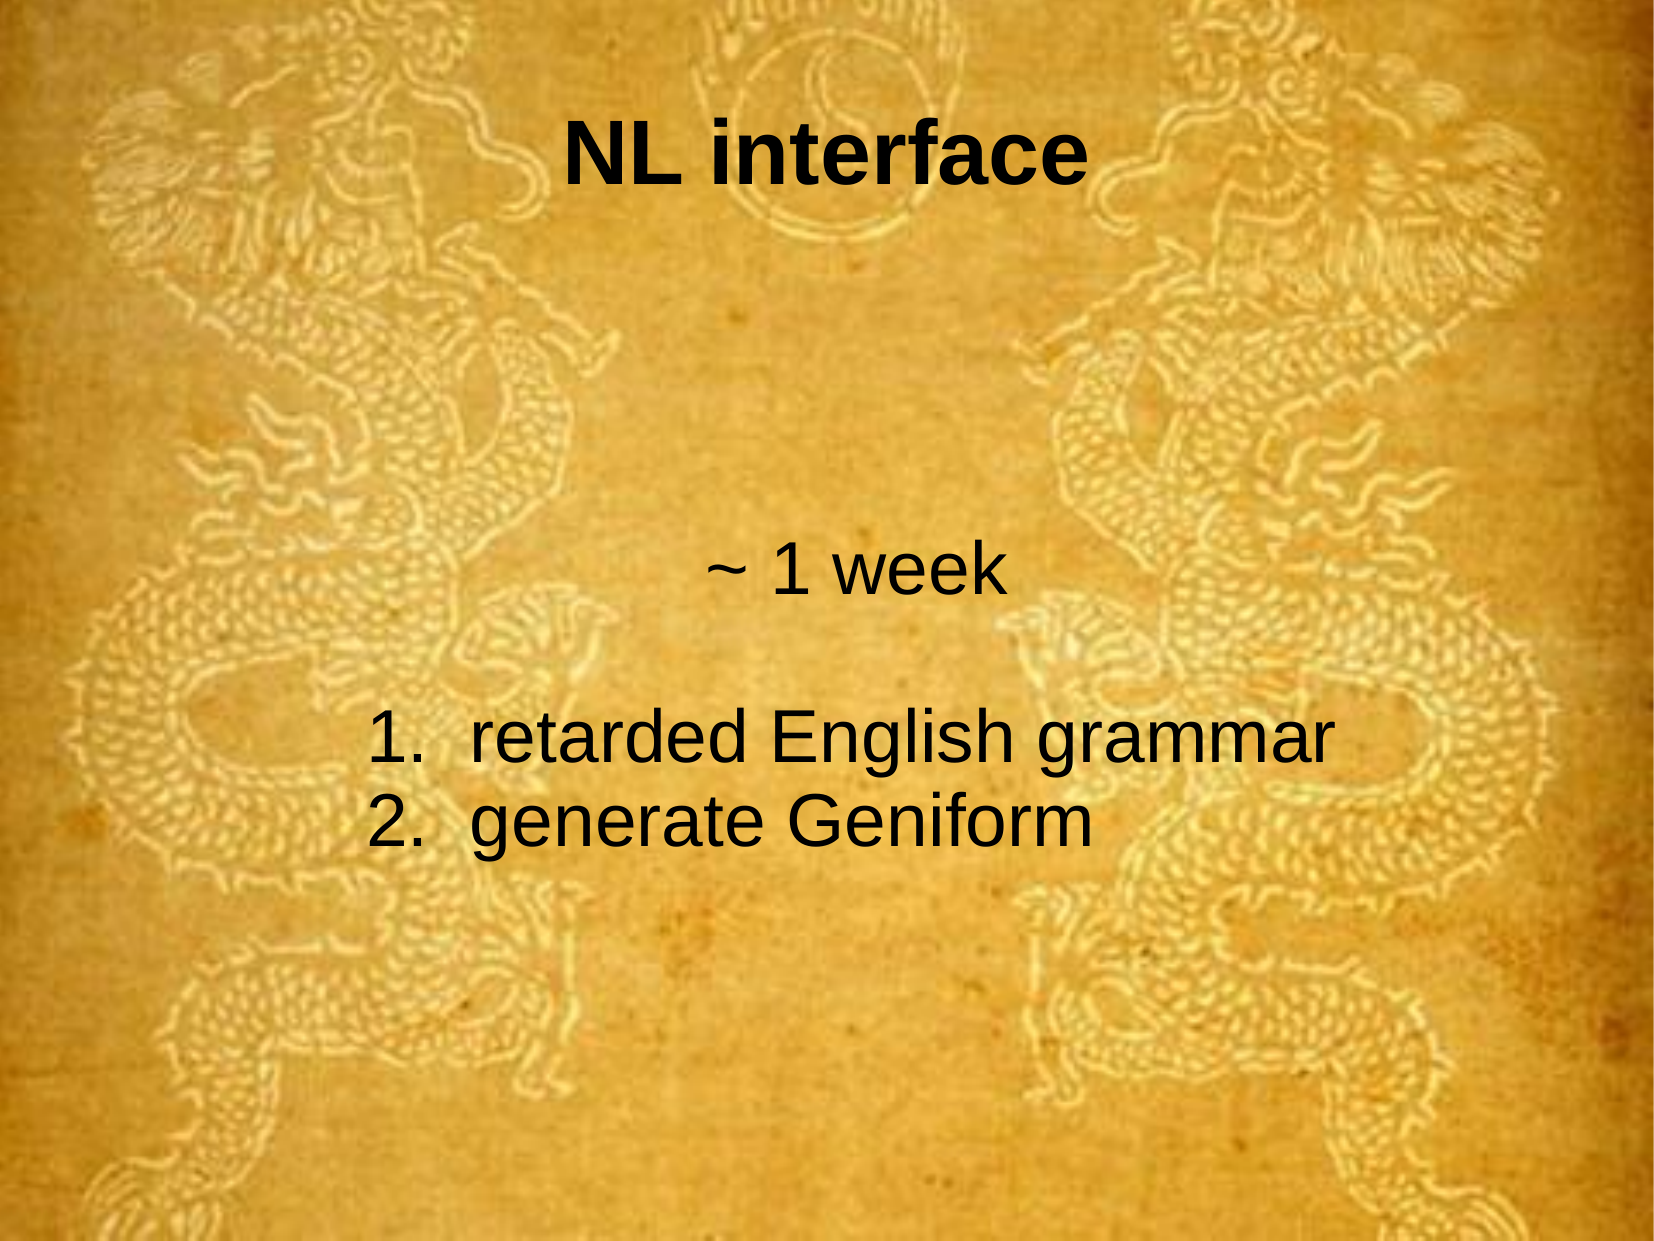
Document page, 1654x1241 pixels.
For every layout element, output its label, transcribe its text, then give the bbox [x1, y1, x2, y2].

title NL interface [82, 49, 1571, 257]
picture [0, 0, 1654, 1241]
subtitle ~ 1 week 1. retarded English grammar 2. generate Geniform [366, 292, 1348, 1097]
